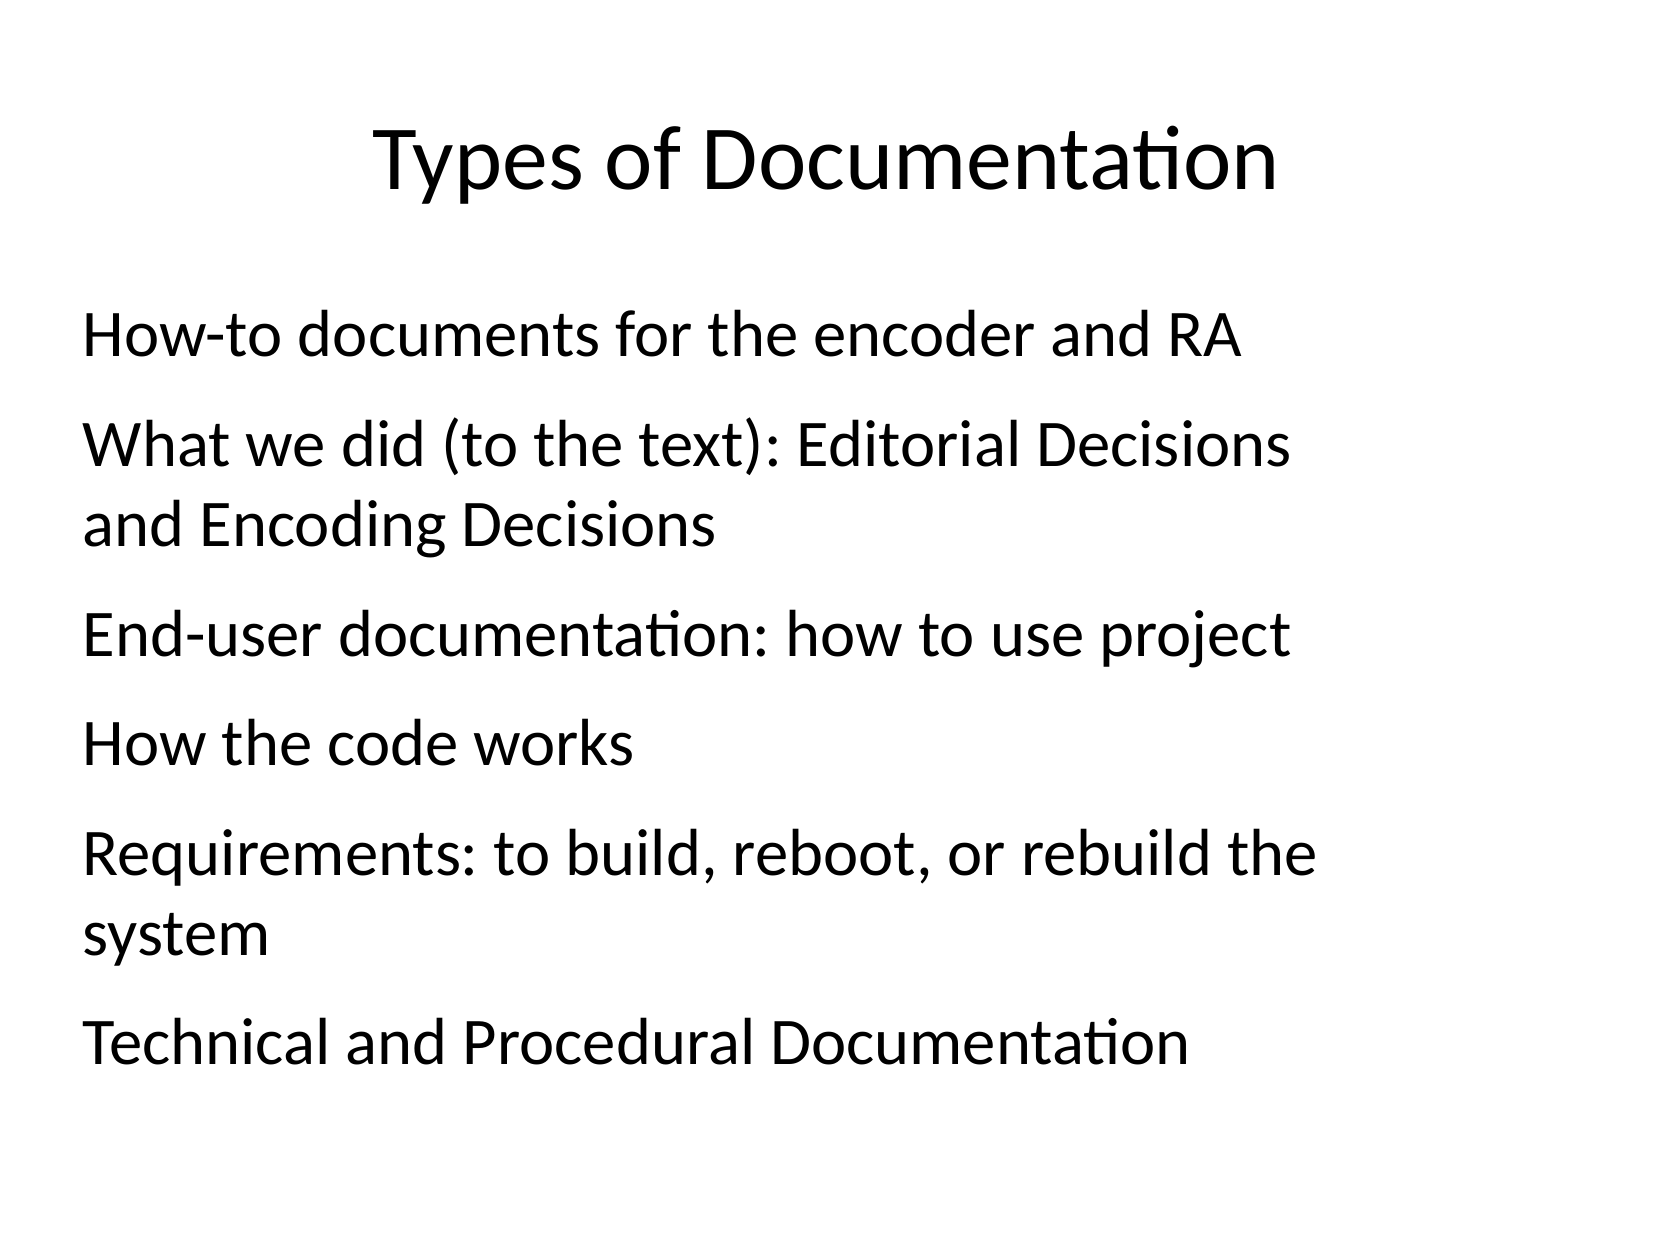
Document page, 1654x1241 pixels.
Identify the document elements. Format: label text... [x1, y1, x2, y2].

list How-to documents for the encoder and RA What we did (to the text): Editorial Decisions and Encoding Decisions End-user documentation: how to use project How the code works Requirements: to build, reboot, or rebuild the system Technical and Procedural Documentation [82, 290, 1363, 1124]
title Types of Documentation [82, 49, 1571, 257]
